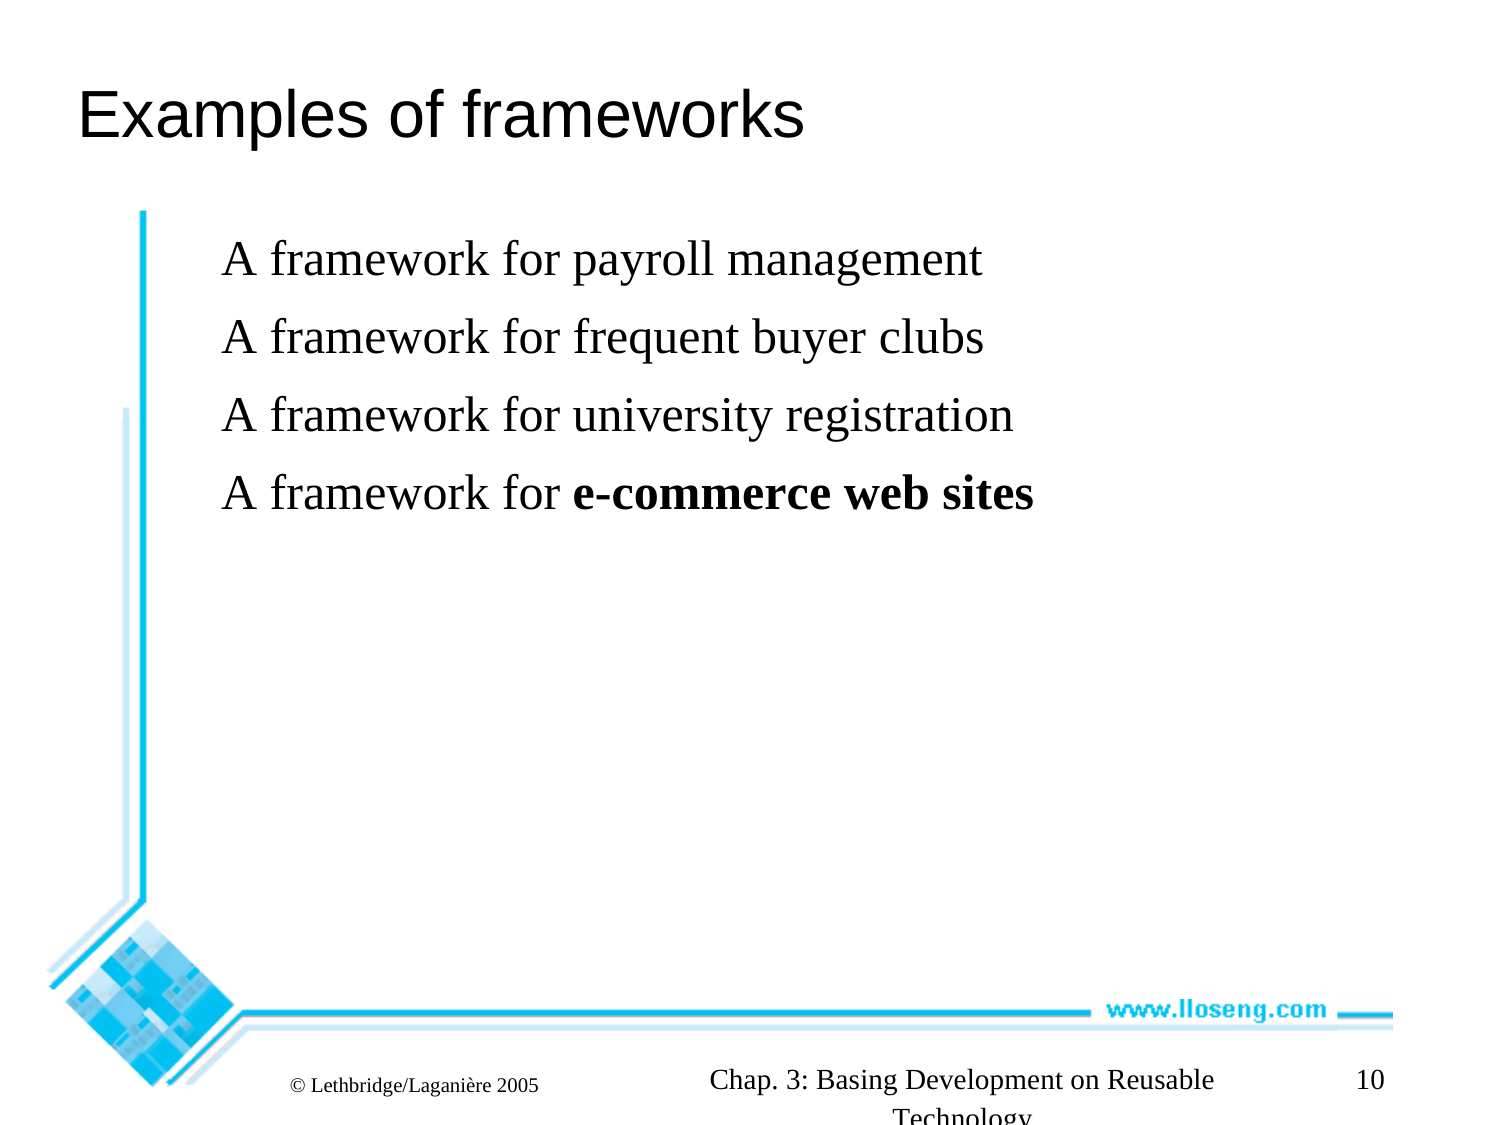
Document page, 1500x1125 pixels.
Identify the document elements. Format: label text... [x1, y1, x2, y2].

picture [35, 199, 1363, 1089]
text_box © Lethbridge/Laganière 2005 [275, 1062, 601, 1125]
list A framework for payroll management A framework for frequent buyer clubs A framework for university registration A framework for e-commerce web sites [174, 212, 1413, 1000]
text_box Chap. 3: Basing Development on Reusable Technology [624, 1050, 1300, 1125]
text_box 15 [1325, 1050, 1401, 1125]
title Examples of frameworks [62, 37, 1413, 188]
